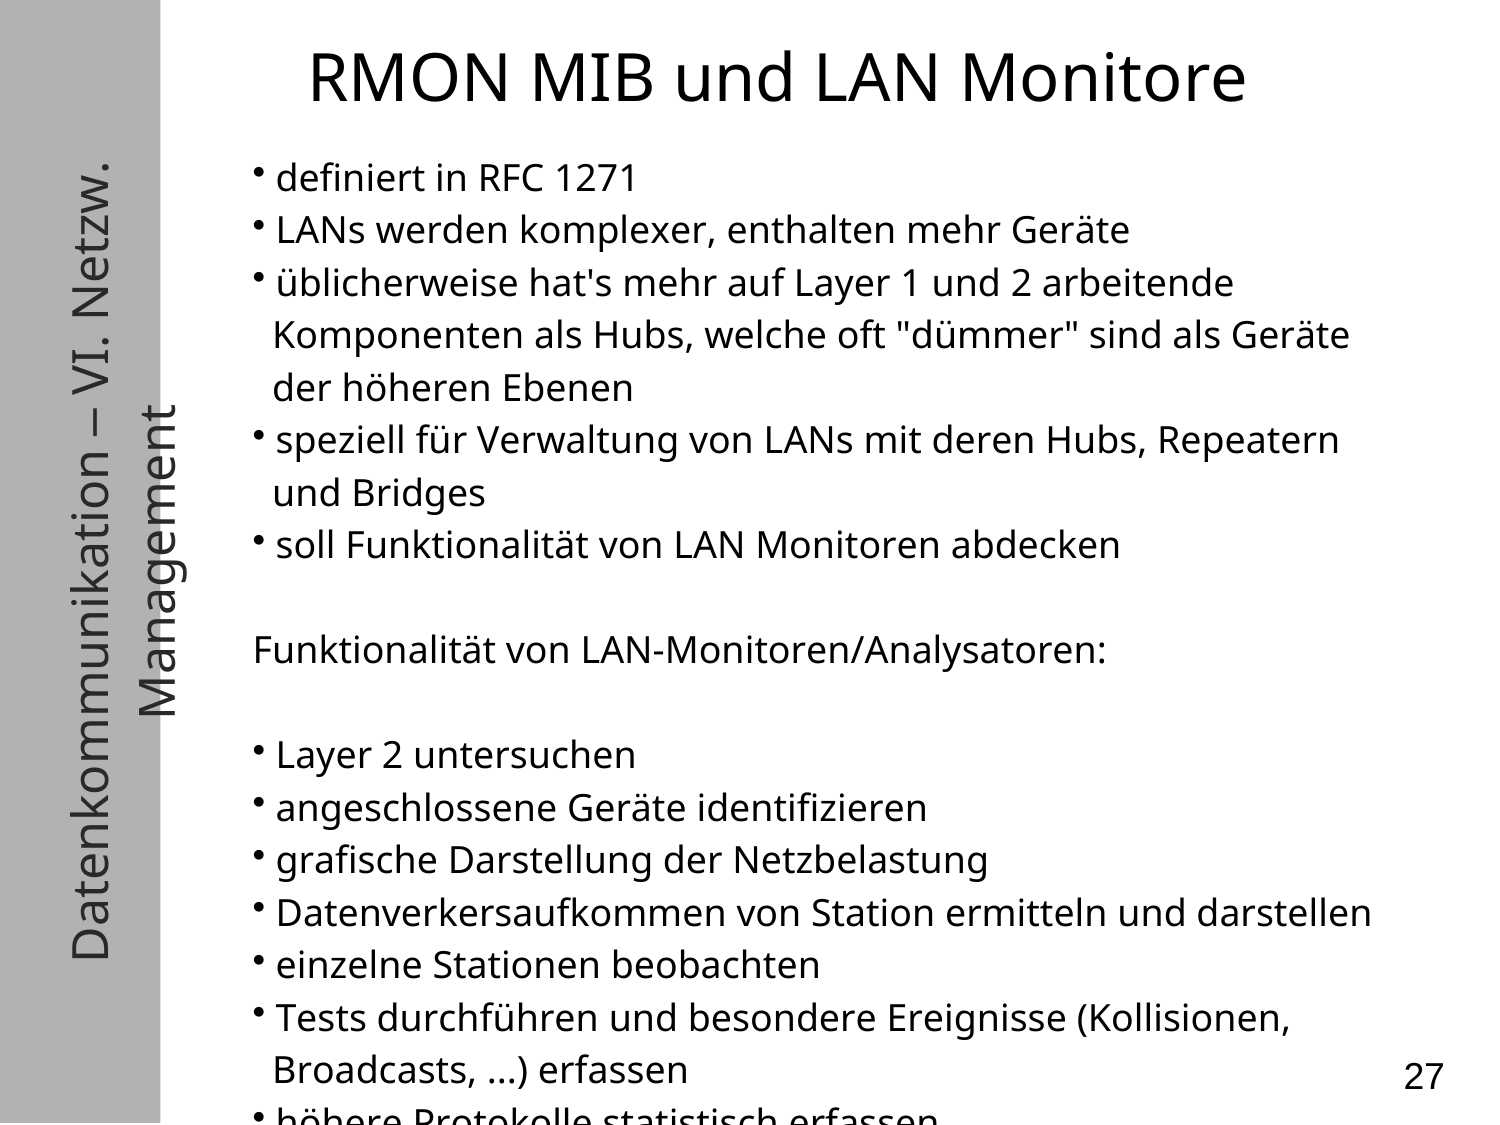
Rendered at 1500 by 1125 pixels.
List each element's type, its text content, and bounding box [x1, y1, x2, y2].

text_box RMON MIB und LAN Monitore [315, 27, 1241, 123]
text_box Datenkommunikation – VI. Netzw. Management [47, 1, 178, 1124]
text_box [0, 0, 160, 1123]
text_box <number> [1403, 1056, 1479, 1106]
text_box definiert in RFC 1271 LANs werden komplexer, enthalten mehr Geräte üblicherweise hat's mehr auf Layer 1 und 2 arbeitende Komponenten als Hubs, welche oft "dümmer" sind als Geräte der höheren Ebenen speziell für Verwaltung von LANs mit deren Hubs, Repeatern und Bridges soll Funktionalität von LAN Monitoren abdecken Funktionalität von LAN-Monitoren/Analysatoren: Layer 2 untersuchen angeschlossene Geräte identifizieren grafische Darstellung der Netzbelastung Datenverkersaufkommen von Station ermitteln und darstellen einzelne Stationen beobachten Tests durchführen und besondere Ereignisse (Kollisionen, Broadcasts, ...) erfassen höhere Protokolle statistisch erfassen implementiert in Software [237, 143, 1471, 1125]
